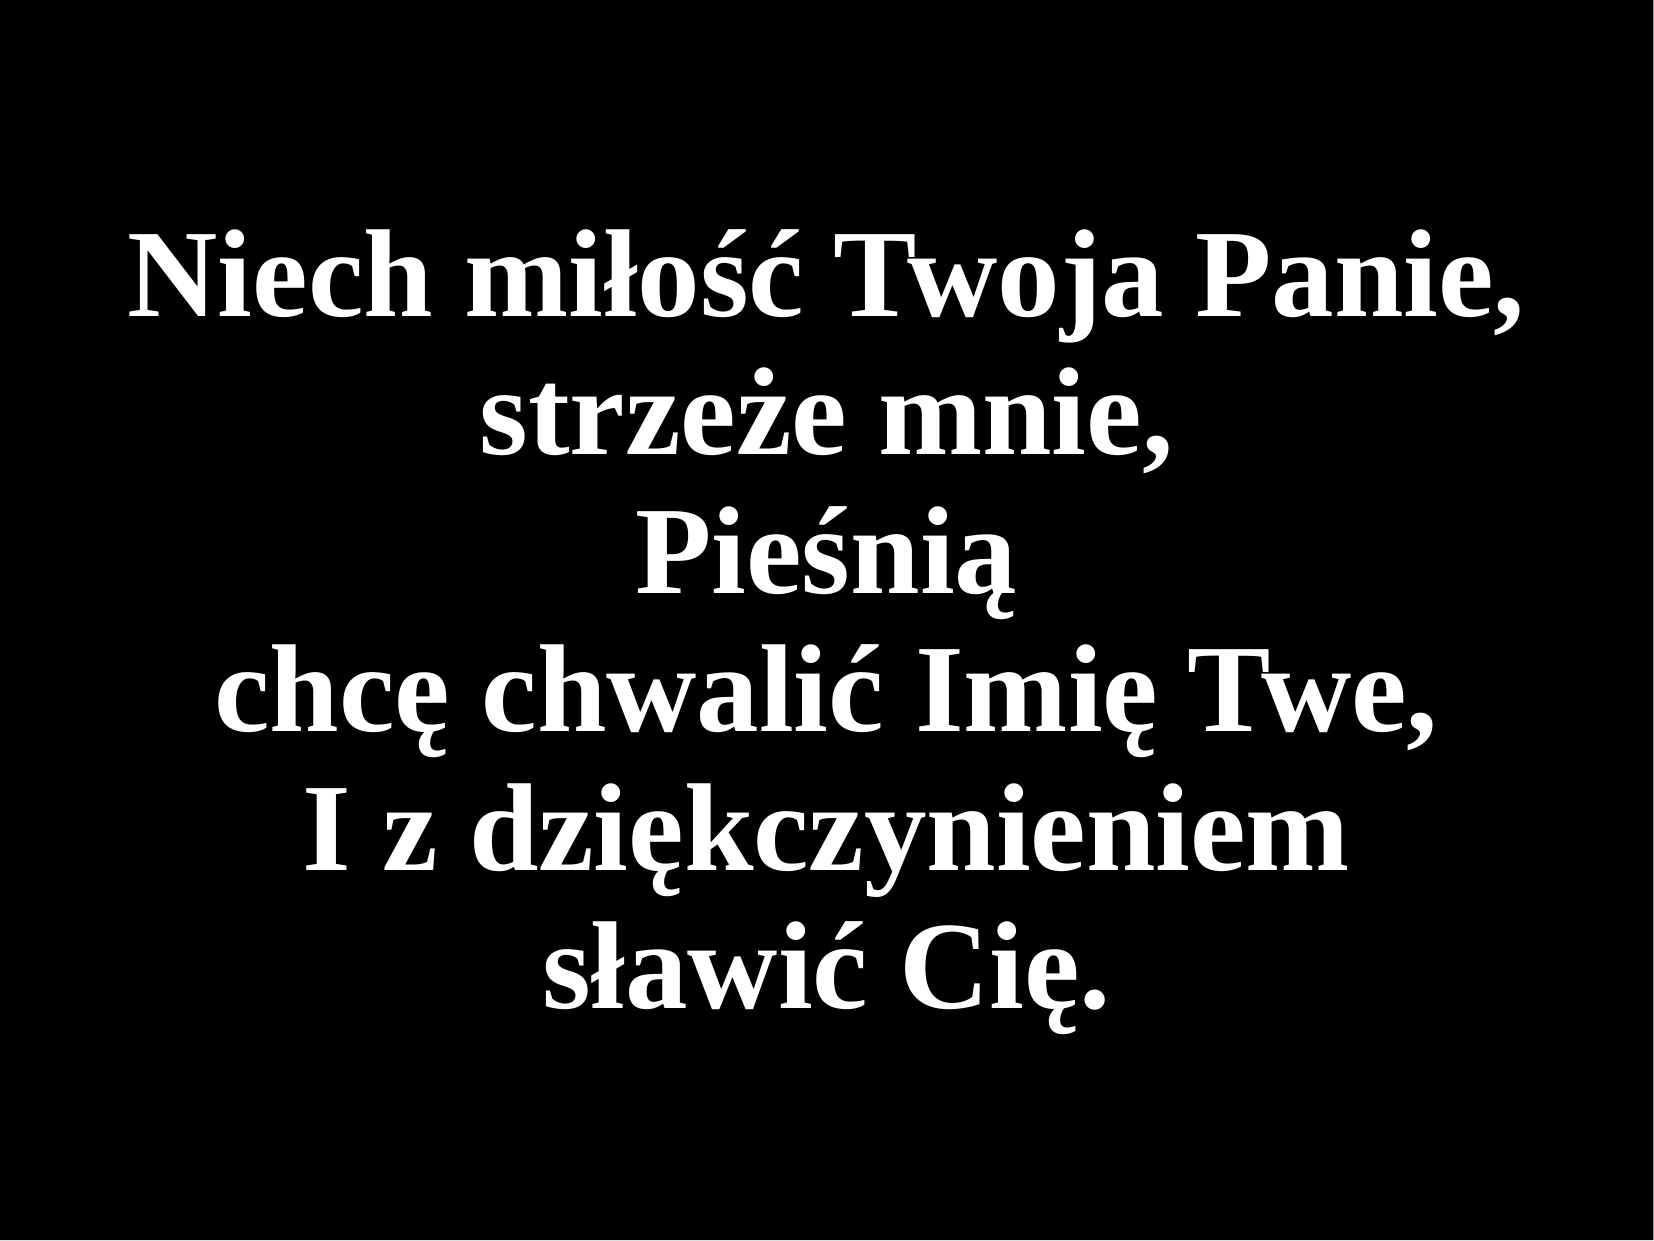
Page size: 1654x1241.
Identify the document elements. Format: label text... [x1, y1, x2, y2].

title Niech miłość Twoja Panie, strzeże mnie, Pieśnią chcę chwalić Imię Twe, I z dziękczynieniem sławić Cię. [0, 0, 1654, 1241]
